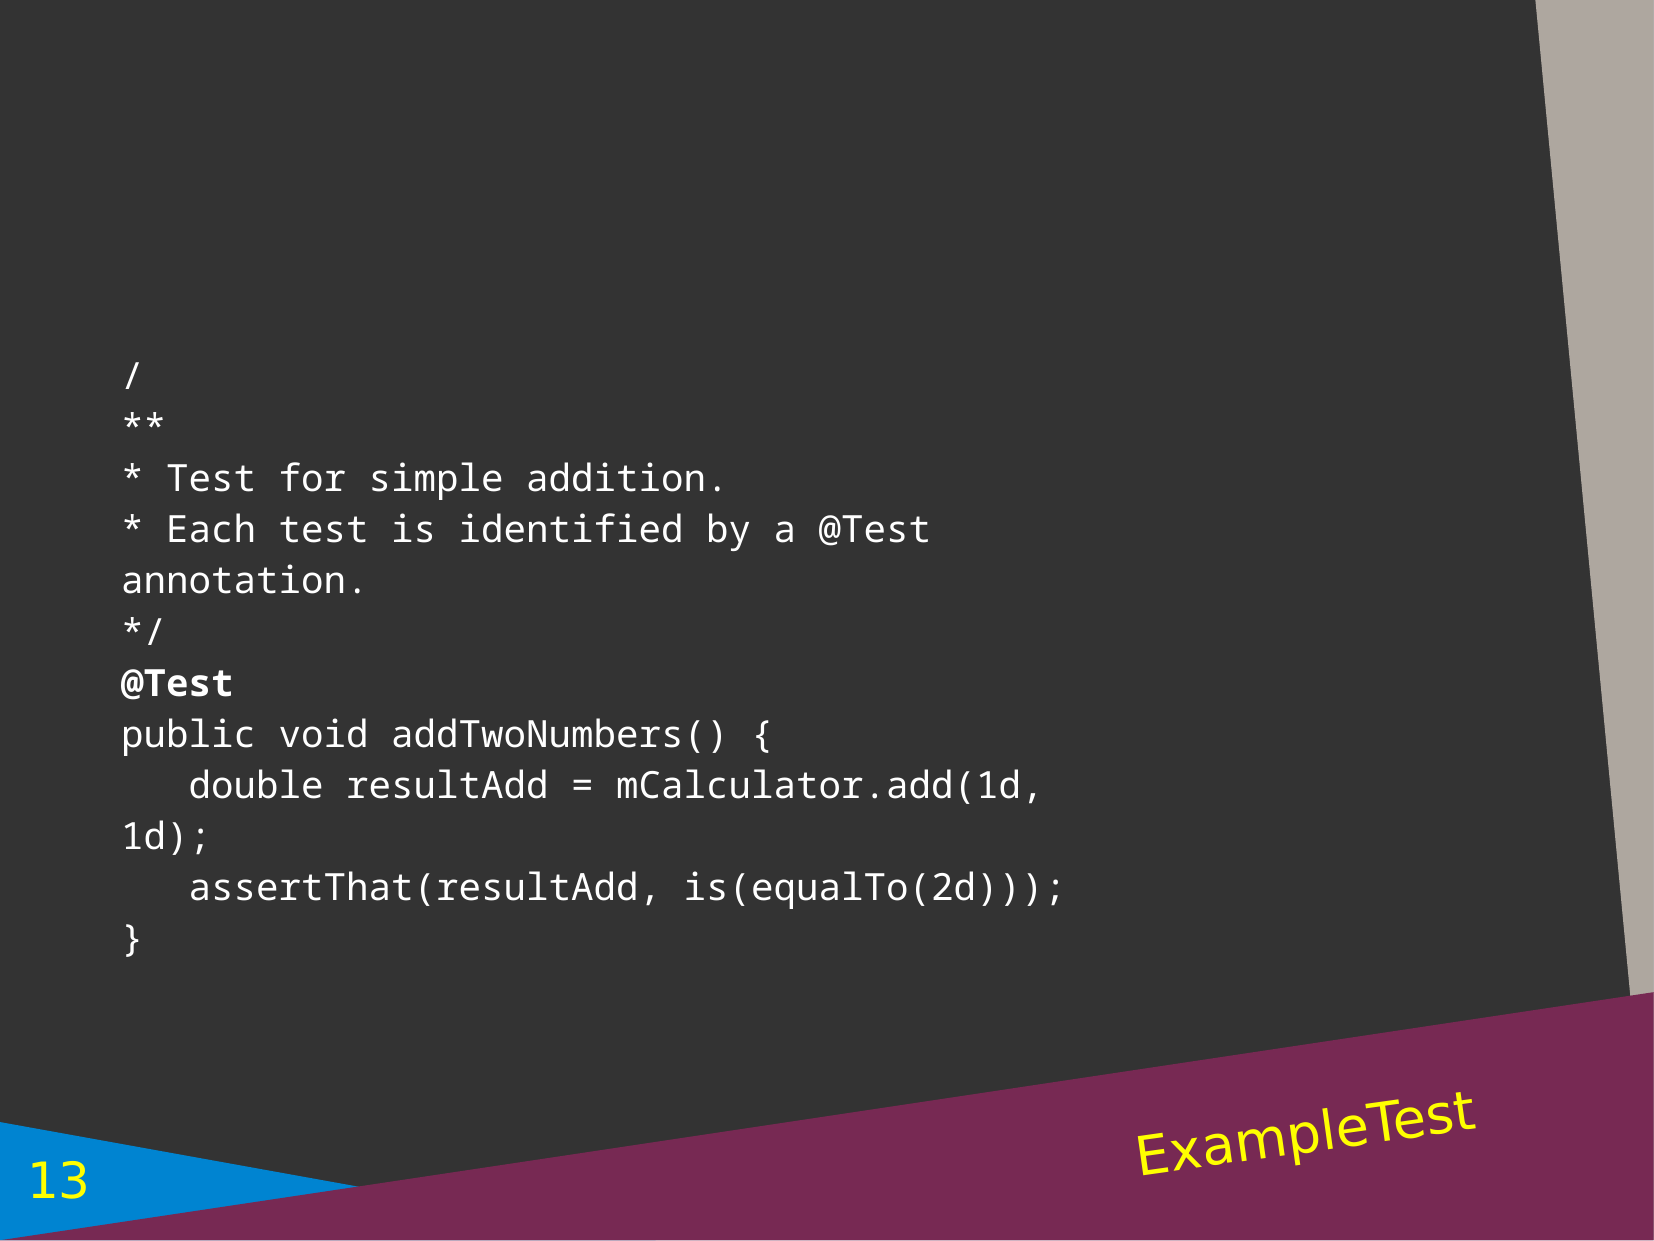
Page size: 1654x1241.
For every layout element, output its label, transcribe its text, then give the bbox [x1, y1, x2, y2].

text_box / ** * Test for simple addition. * Each test is identified by a @Test annotation. */ @Test public void addTwoNumbers() { double resultAdd = mCalculator.add(1d, 1d); assertThat(resultAdd, is(equalTo(2d))); } [106, 342, 1120, 733]
title ExampleTest [956, 995, 1654, 1241]
